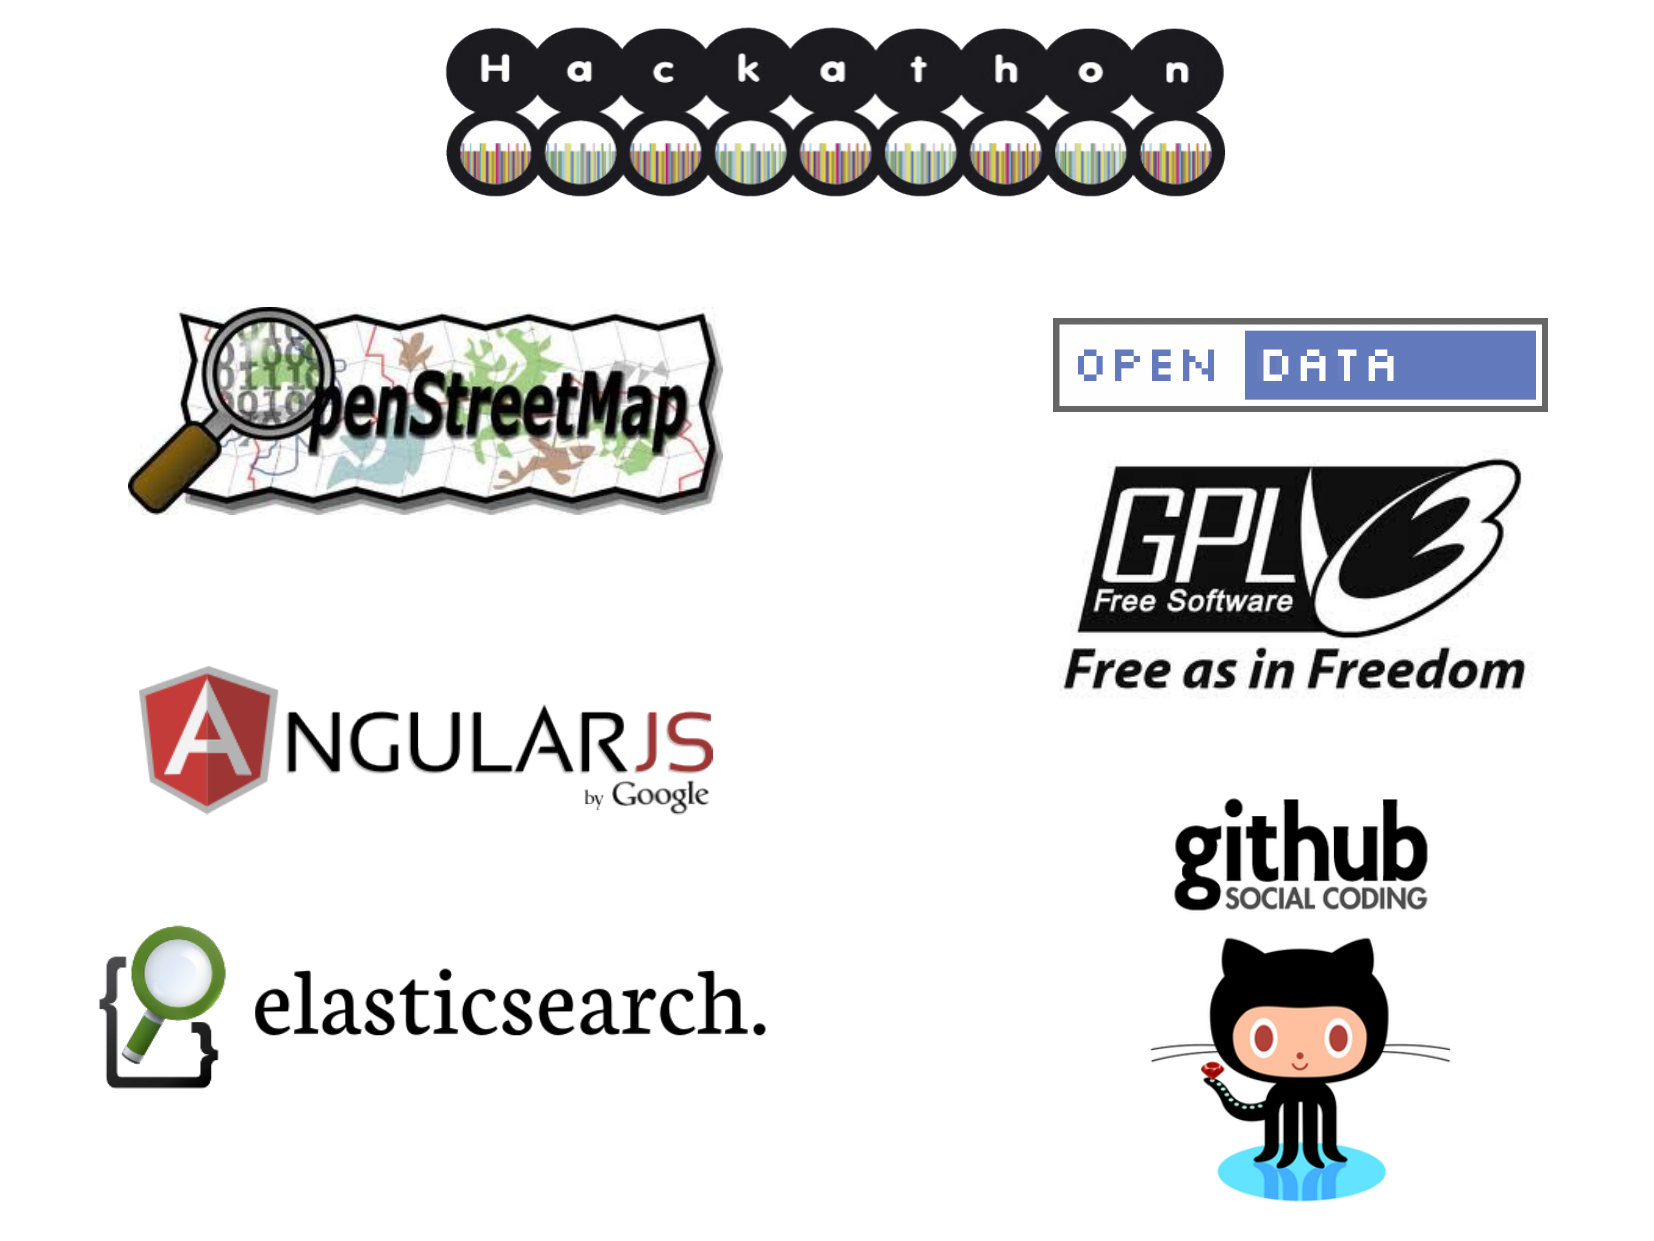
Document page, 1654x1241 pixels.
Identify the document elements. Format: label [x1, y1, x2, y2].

picture [1058, 448, 1543, 702]
picture [1133, 716, 1468, 1217]
picture [70, 901, 781, 1123]
picture [128, 307, 723, 515]
picture [1053, 318, 1548, 412]
picture [139, 666, 713, 815]
picture [442, 23, 1229, 201]
